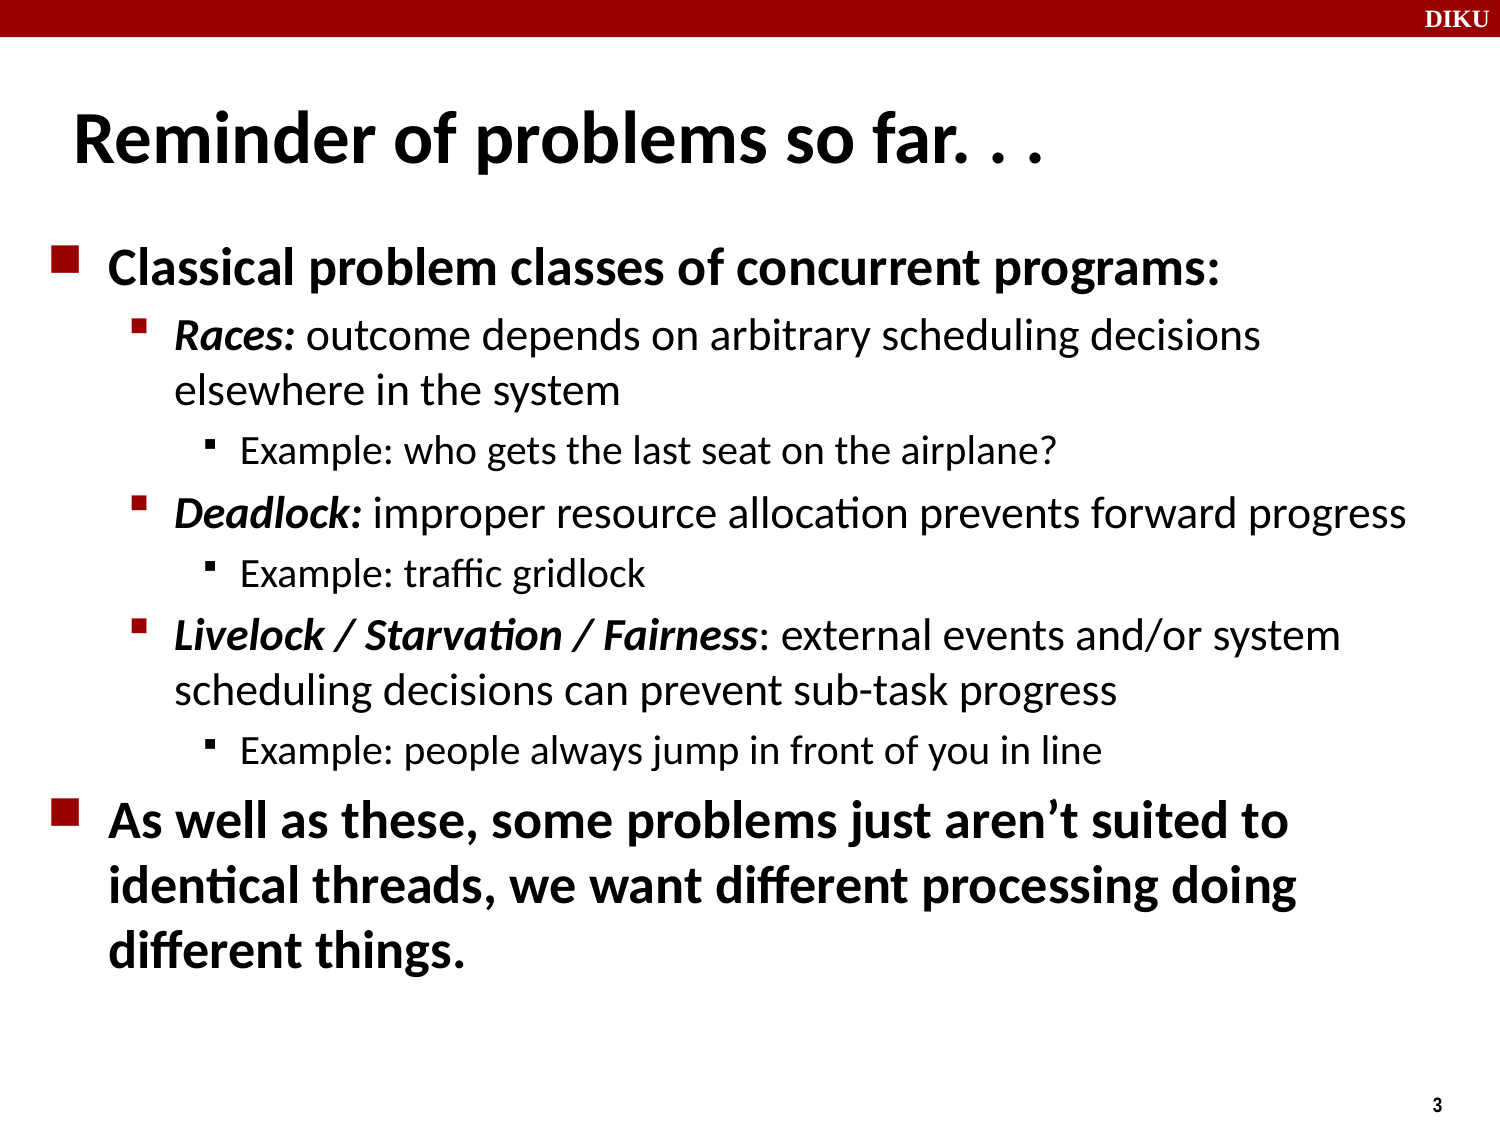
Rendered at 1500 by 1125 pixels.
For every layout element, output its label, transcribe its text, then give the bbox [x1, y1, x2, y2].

text_box Classical problem classes of concurrent programs: Races: outcome depends on arbitrary scheduling decisions elsewhere in the system Example: who gets the last seat on the airplane? Deadlock: improper resource allocation prevents forward progress Example: traffic gridlock Livelock / Starvation / Fairness: external events and/or system scheduling decisions can prevent sub-task progress Example: people always jump in front of you in line As well as these, some problems just aren’t suited to identical threads, we want different processing doing different things. [37, 223, 1438, 1063]
text_box Reminder of problems so far. . . [58, 71, 1304, 197]
